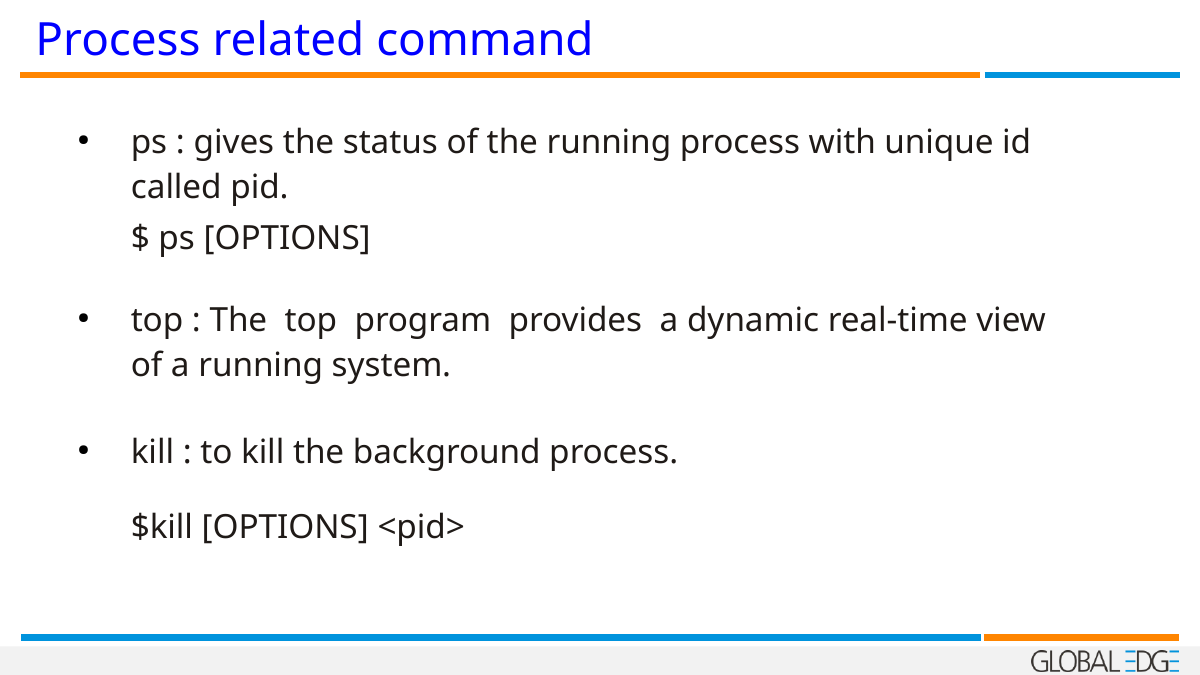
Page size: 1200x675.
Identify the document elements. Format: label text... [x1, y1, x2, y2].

list ps : gives the status of the running process with unique id called pid. $ ps [OPTIONS] top : The top program provides a dynamic real-time view of a running system. kill : to kill the background process. $kill [OPTIONS] <pid> [60, 118, 1140, 579]
title Process related command [35, 11, 1111, 65]
picture [1031, 650, 1179, 672]
